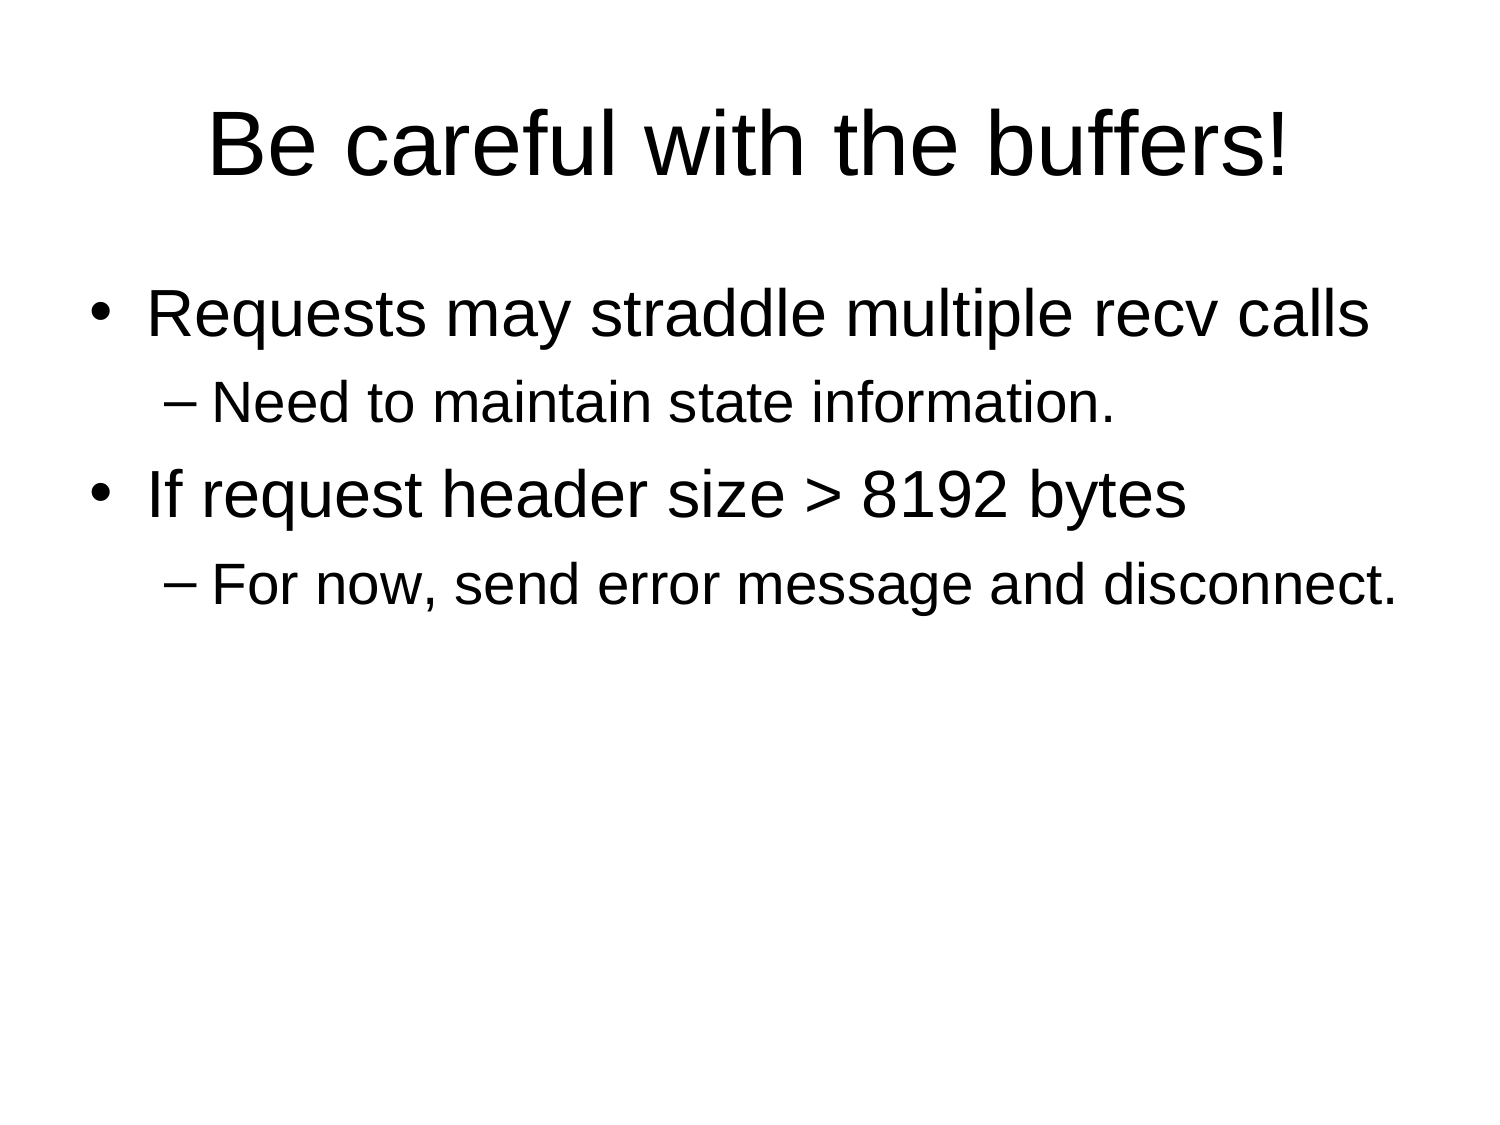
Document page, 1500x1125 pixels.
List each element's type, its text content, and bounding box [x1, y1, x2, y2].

title Be careful with the buffers! [75, 44, 1426, 233]
list Requests may straddle multiple recv calls Need to maintain state information. If request header size > 8192 bytes For now, send error message and disconnect. [75, 262, 1426, 1005]
